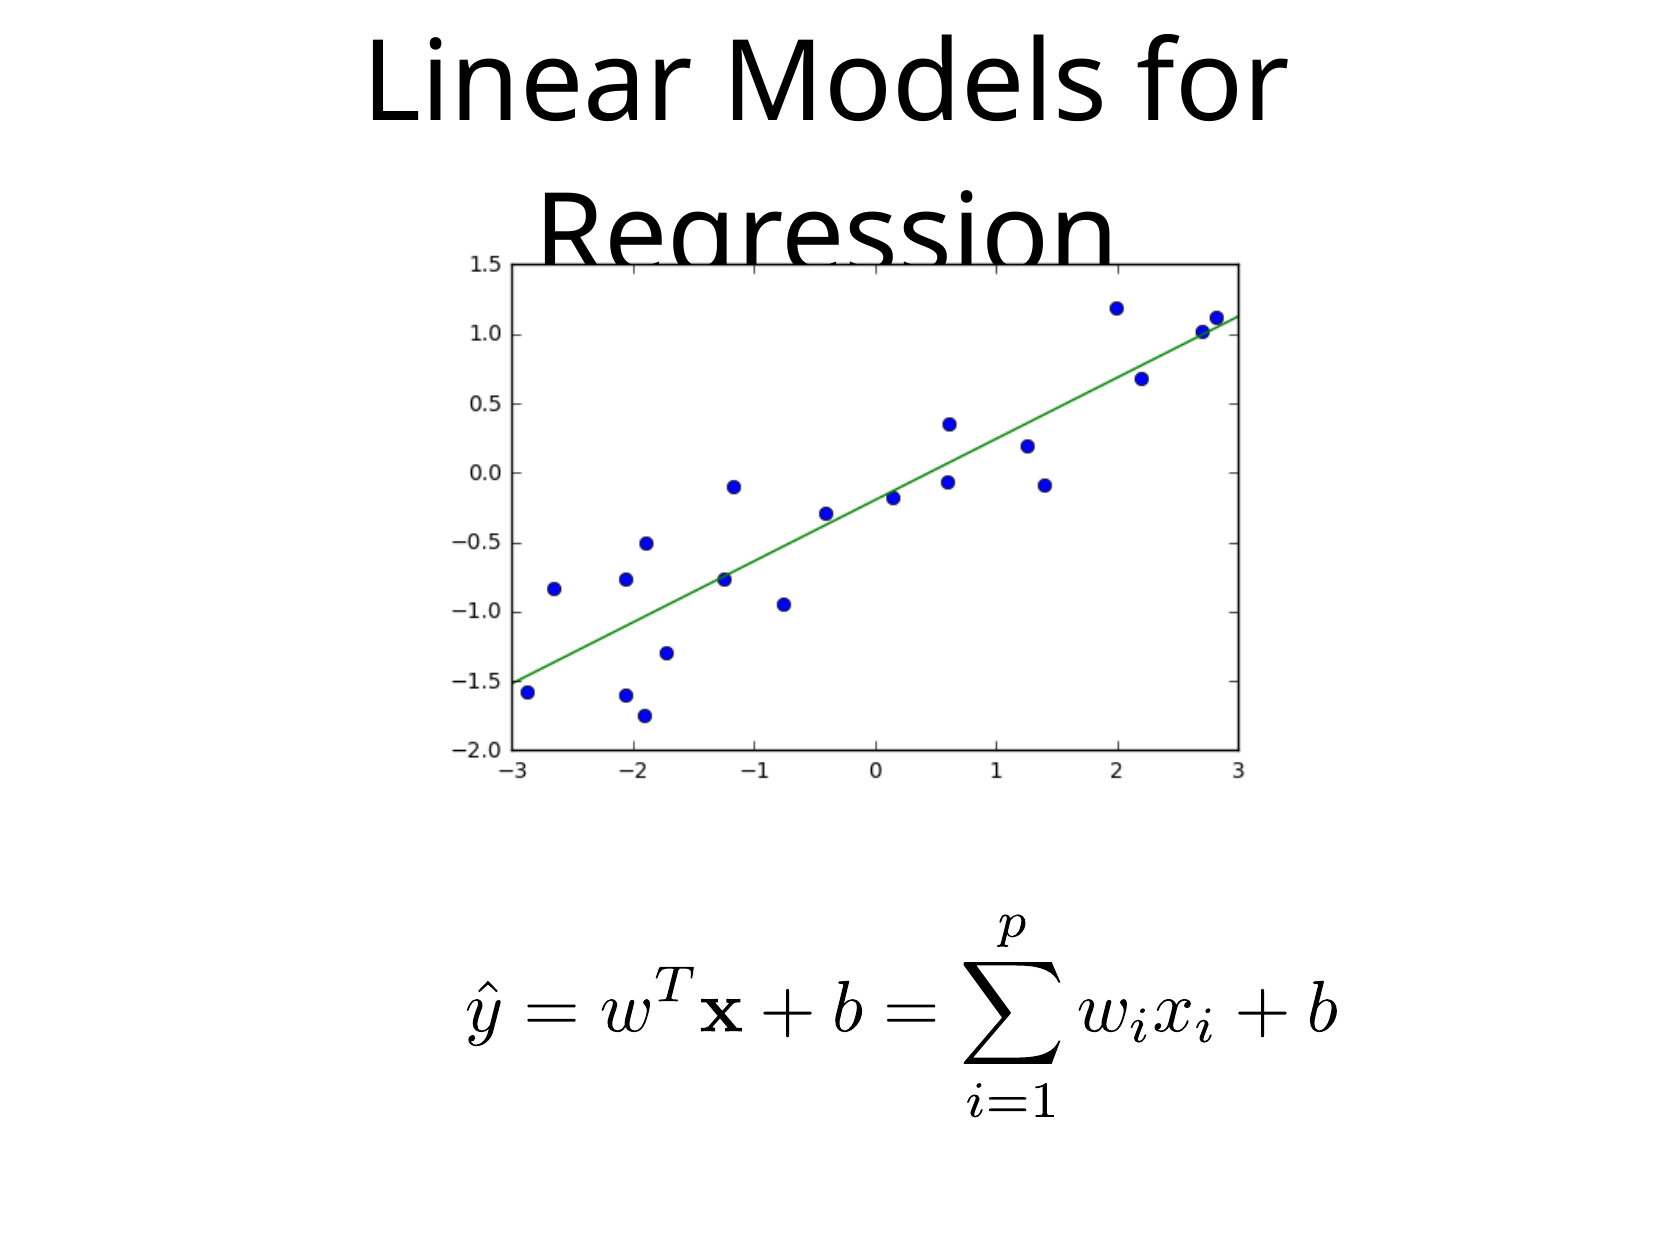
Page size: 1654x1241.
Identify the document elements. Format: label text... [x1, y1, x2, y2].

picture [435, 239, 1260, 797]
text_box [464, 914, 1338, 1118]
title Linear Models for Regression [82, 49, 1571, 257]
